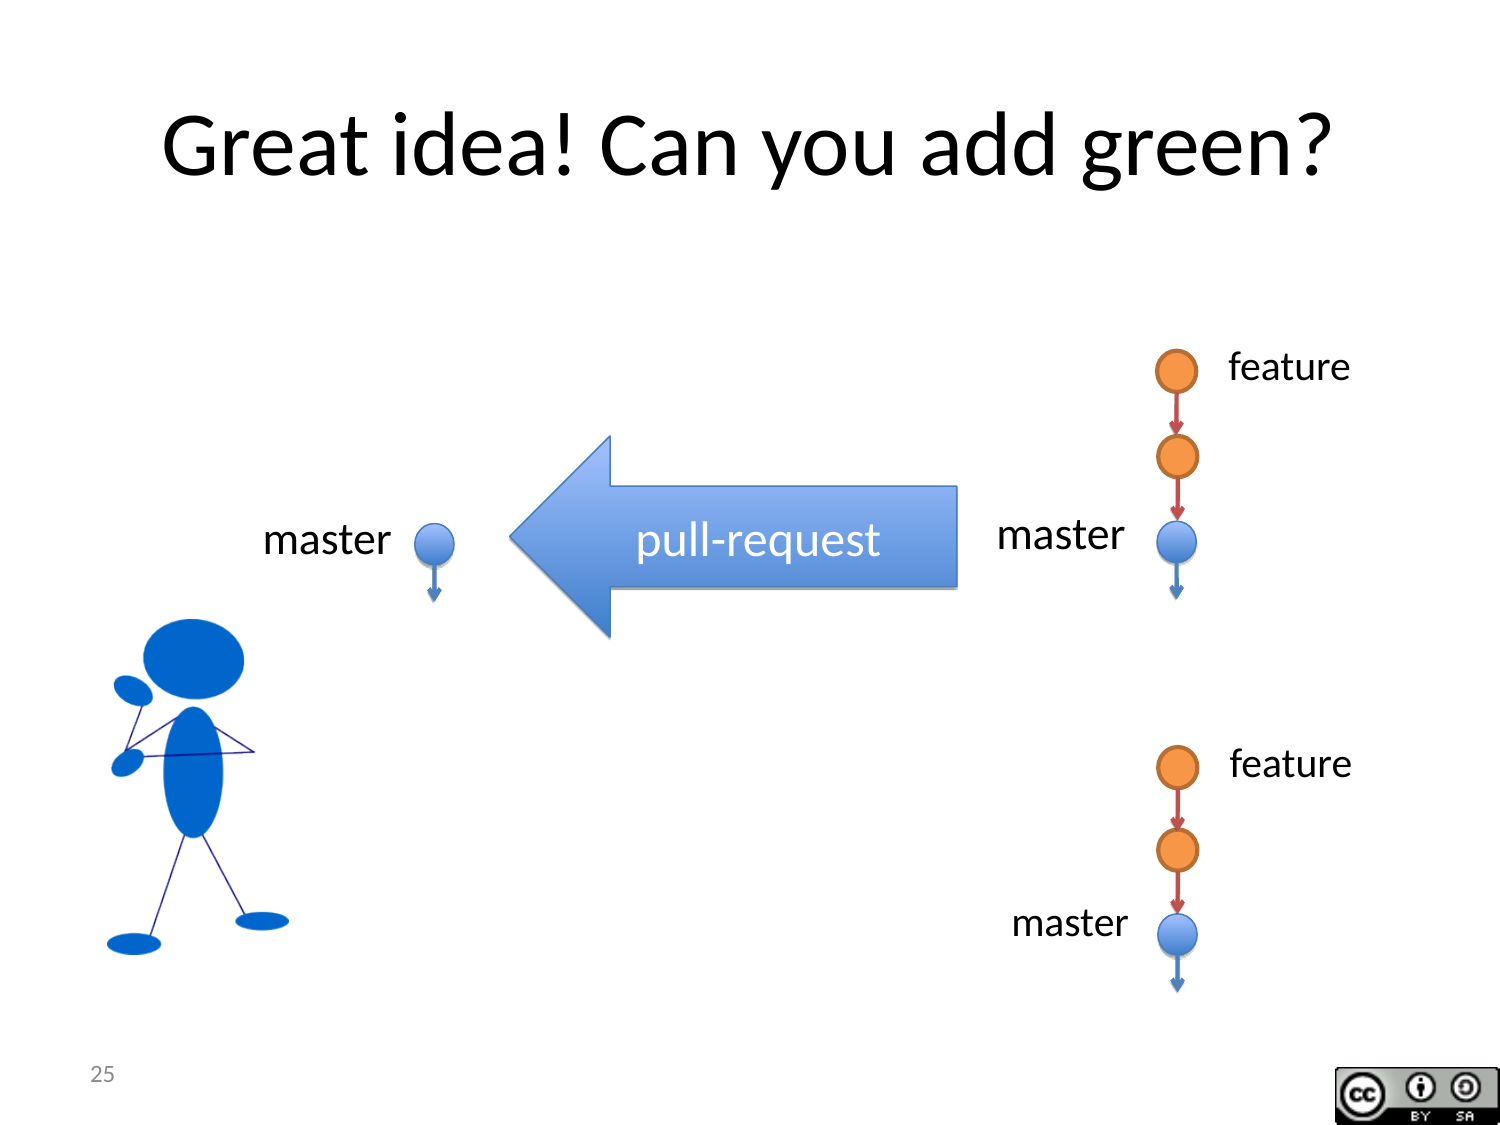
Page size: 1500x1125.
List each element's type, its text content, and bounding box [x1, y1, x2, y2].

text_box [1158, 746, 1198, 788]
text_box feature [1193, 331, 1386, 397]
title Great idea! Can you add green? [75, 45, 1425, 233]
text_box [1157, 350, 1197, 392]
text_box [1167, 914, 1198, 955]
picture [107, 619, 289, 956]
text_box master [231, 501, 424, 572]
text_box [1158, 521, 1197, 563]
slide_number <number> [75, 1042, 425, 1103]
text_box [414, 523, 455, 565]
text_box pull-request [509, 435, 957, 638]
text_box [1158, 829, 1198, 871]
text_box master [965, 496, 1158, 566]
text_box [1158, 435, 1198, 477]
text_box master [974, 887, 1167, 953]
text_box feature [1194, 727, 1387, 793]
picture [1335, 1067, 1500, 1125]
